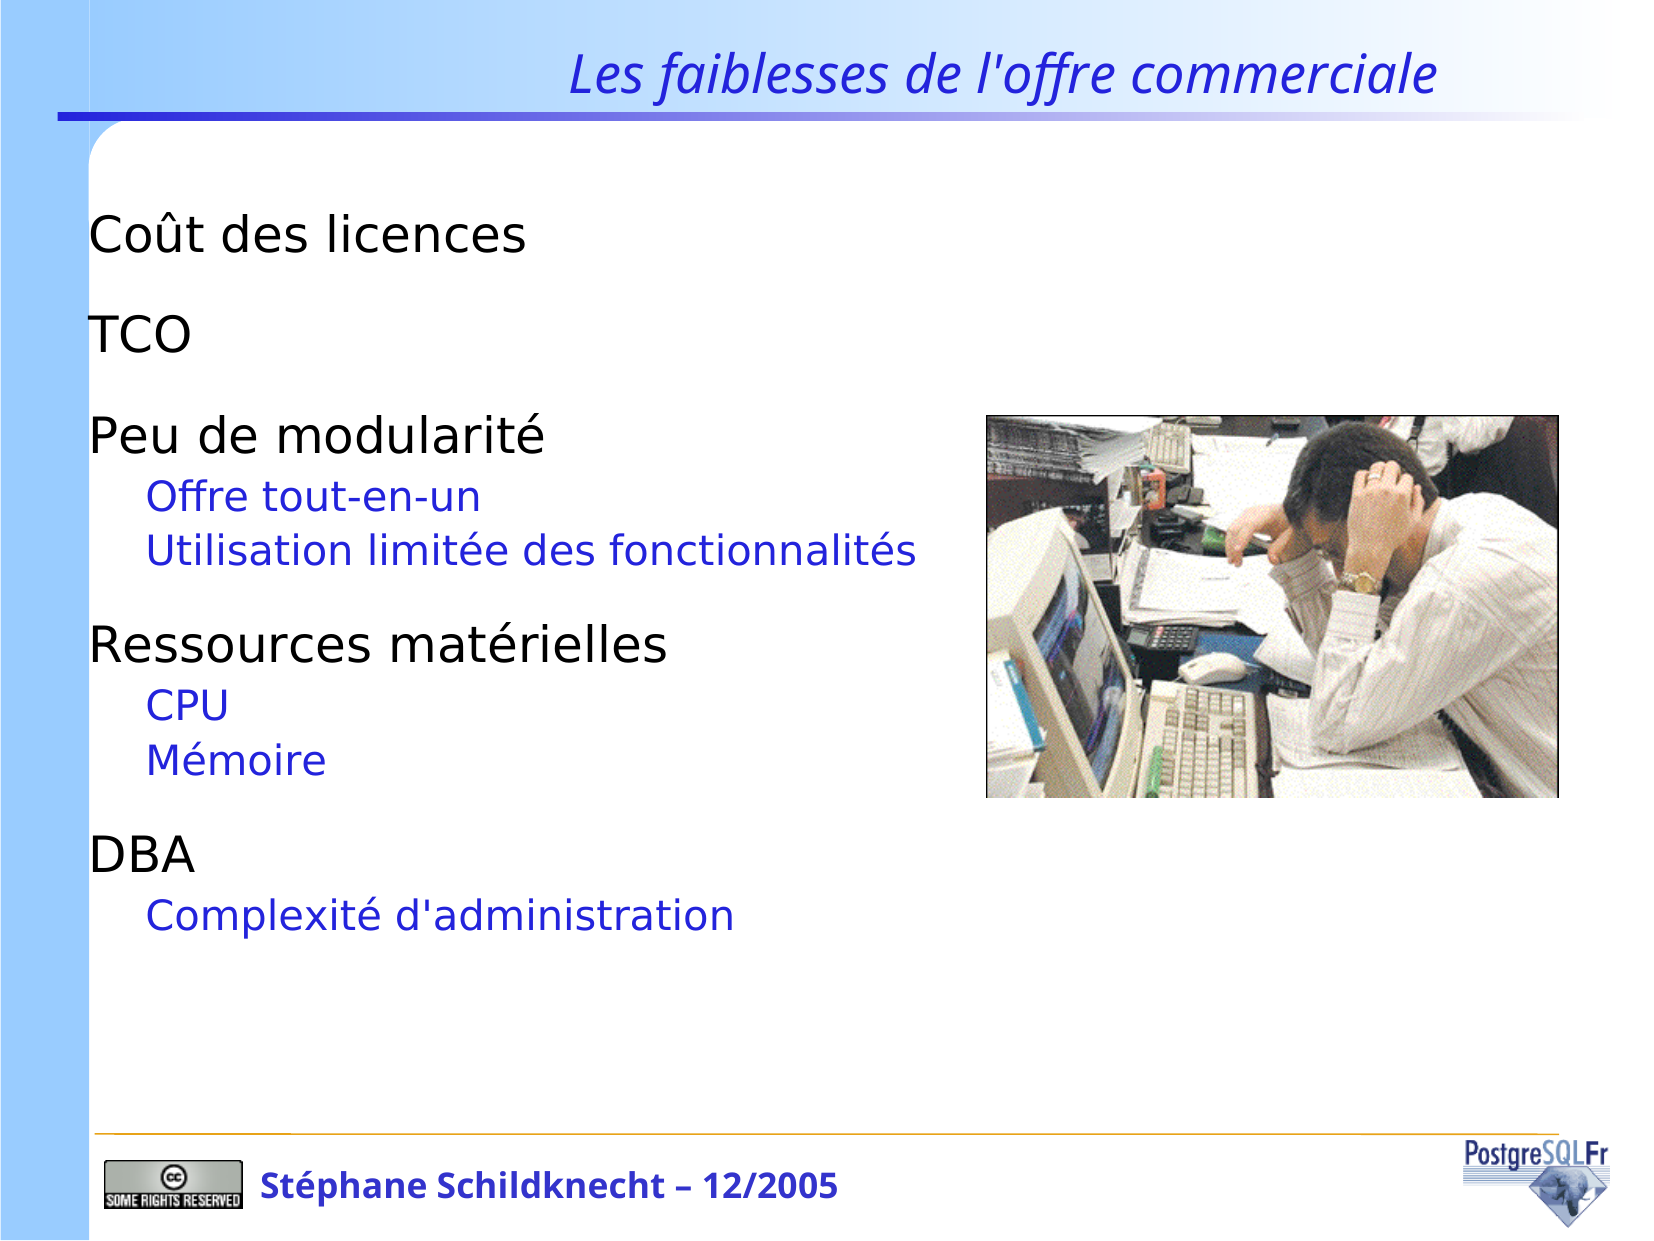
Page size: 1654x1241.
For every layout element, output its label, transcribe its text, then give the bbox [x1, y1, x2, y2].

picture [986, 415, 1559, 798]
title Les faiblesses de l'offre commerciale [383, 0, 1625, 148]
picture [1462, 1139, 1610, 1228]
picture [104, 1160, 243, 1209]
list Coût des licences TCO Peu de modularité Offre tout-en-un Utilisation limitée des fonctionnalités Ressources matérielles CPU Mémoire DBA Complexité d'administration [88, 177, 1547, 1065]
